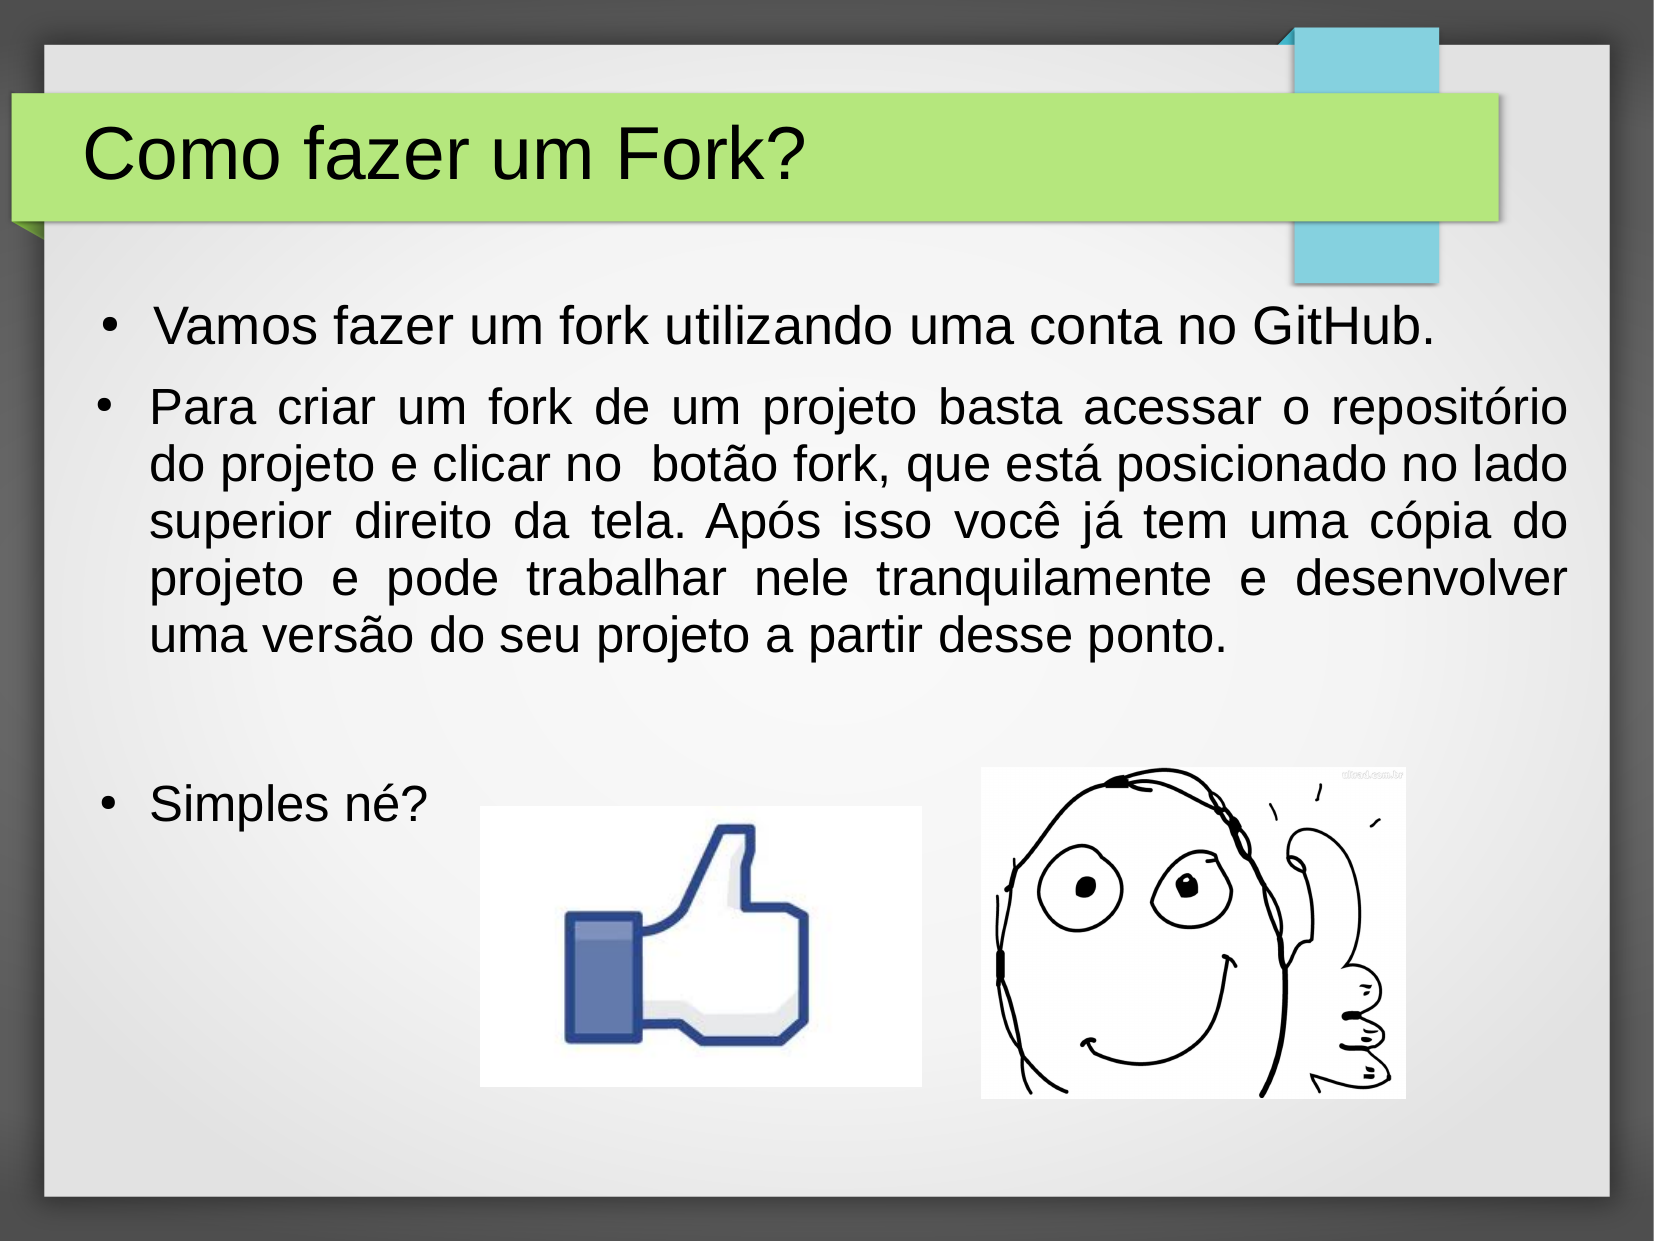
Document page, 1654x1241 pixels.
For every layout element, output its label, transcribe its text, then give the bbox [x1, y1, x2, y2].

title Como fazer um Fork? [82, 94, 1264, 213]
picture [0, 0, 1654, 1241]
list Vamos fazer um fork utilizando uma conta no GitHub. [82, 295, 1571, 367]
list Para criar um fork de um projeto basta acessar o repositório do projeto e clicar no botão fork, que está posicionado no lado superior direito da tela. Após isso você já tem uma cópia do projeto e pode trabalhar nele tranquilamente e desenvolver uma versão do seu projeto a partir desse ponto. Simples né? [82, 377, 1571, 839]
